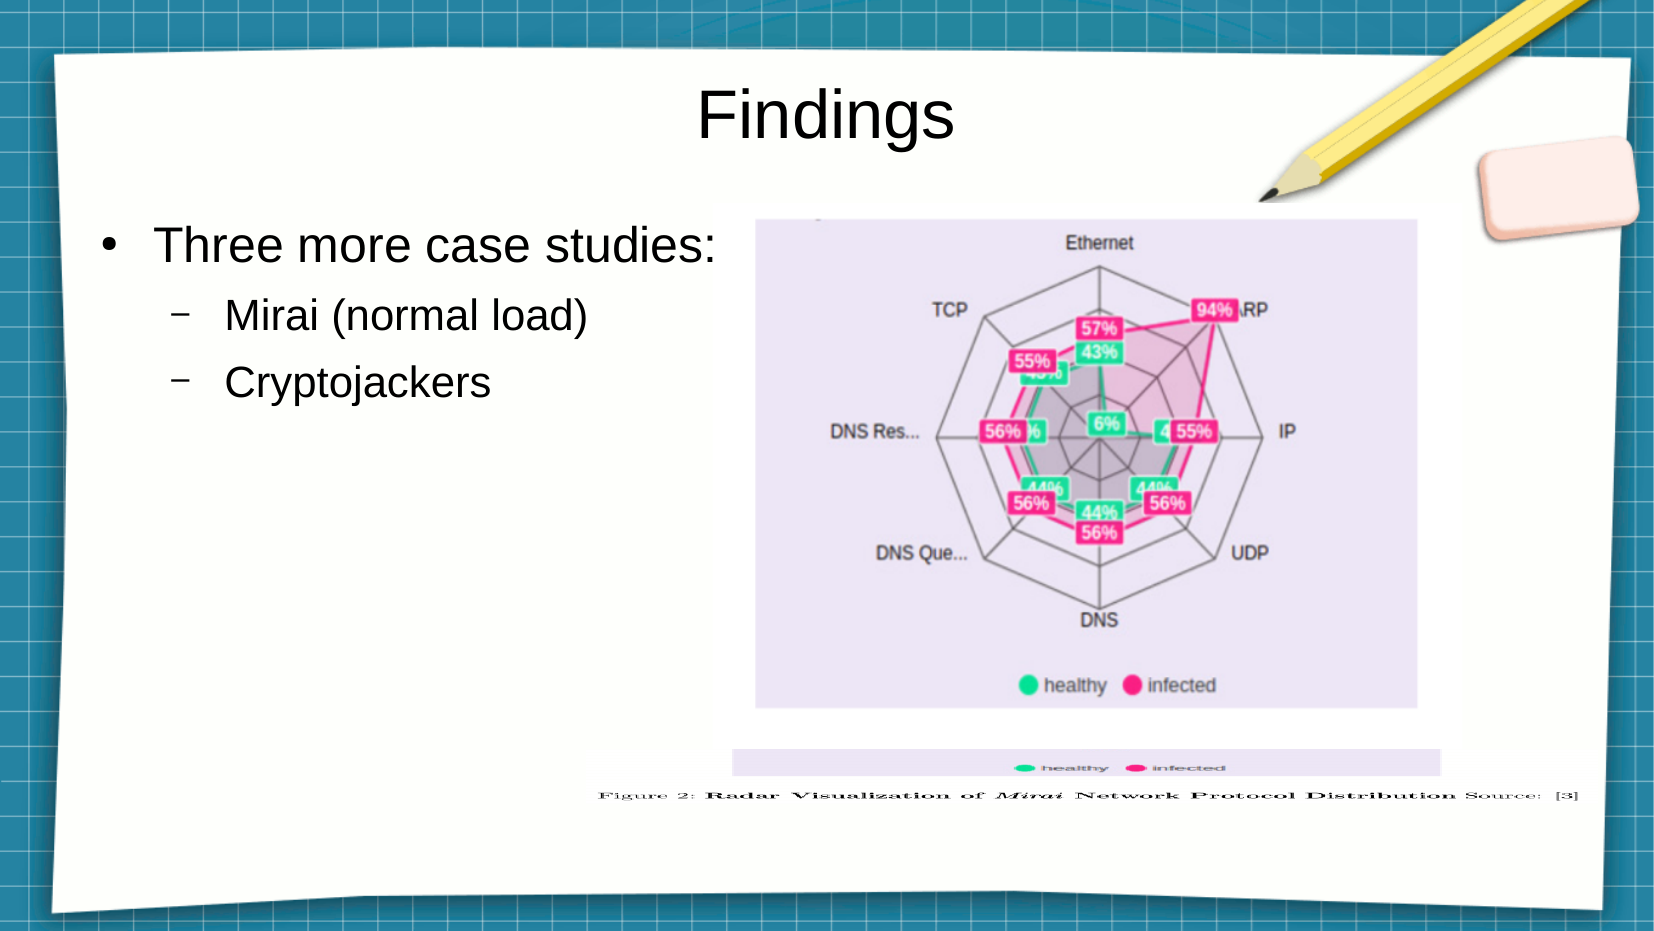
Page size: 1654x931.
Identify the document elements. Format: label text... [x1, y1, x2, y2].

list Three more case studies: Mirai (normal load) Cryptojackers [82, 217, 751, 758]
picture [0, 0, 1654, 931]
title Findings [82, 37, 1571, 193]
